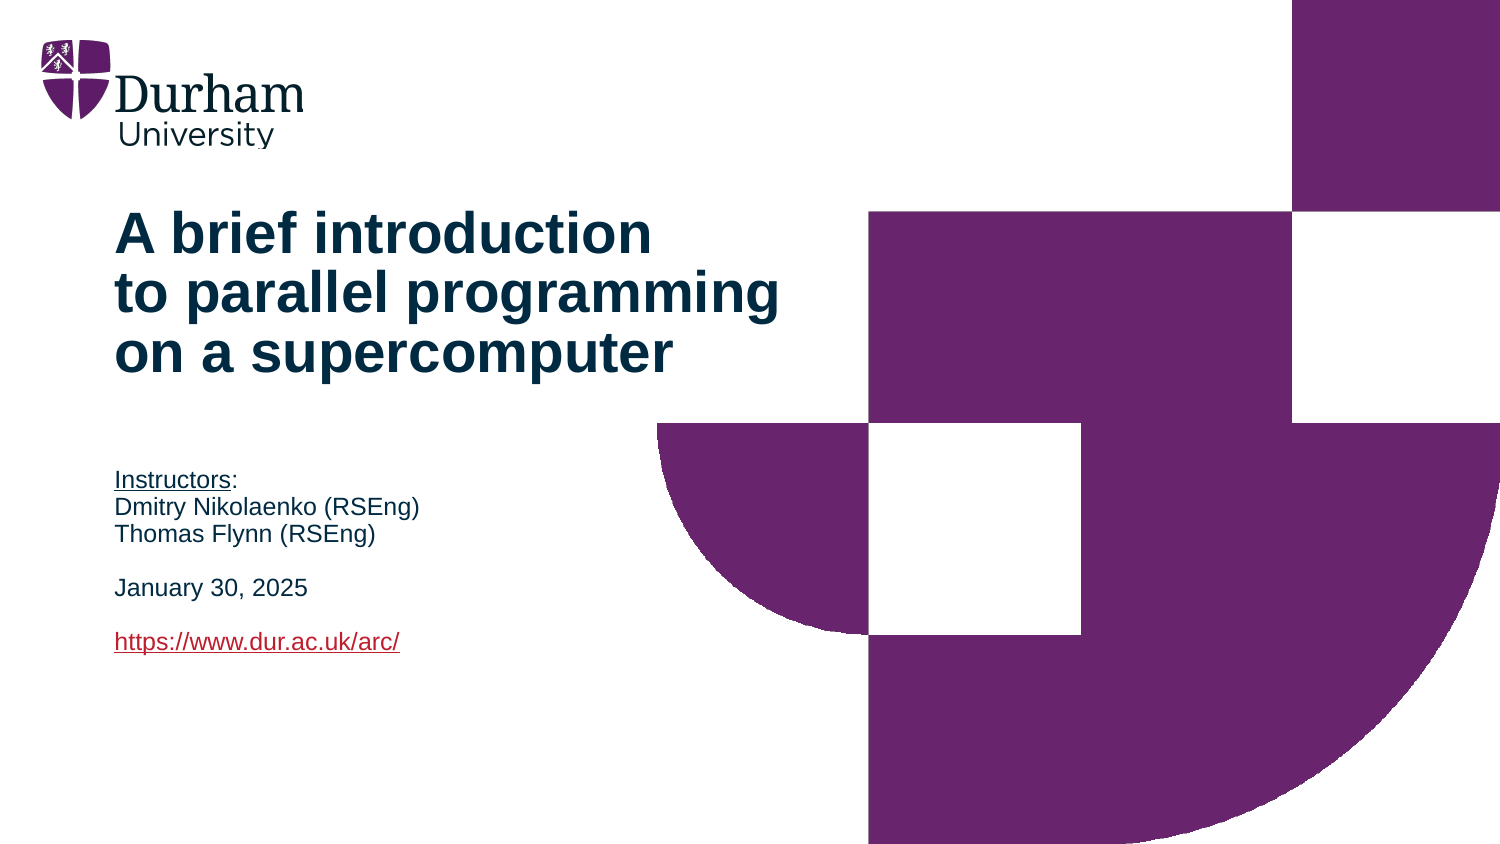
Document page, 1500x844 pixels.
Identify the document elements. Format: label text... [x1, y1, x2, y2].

picture [41, 40, 303, 149]
subtitle Instructors: Dmitry Nikolaenko (RSEng) Thomas Flynn (RSEng) January 30, 2025 https://www.dur.ac.uk/arc/ [114, 467, 804, 637]
title A brief introduction to parallel programming on a supercomputer [114, 205, 808, 387]
picture [656, 0, 1500, 844]
